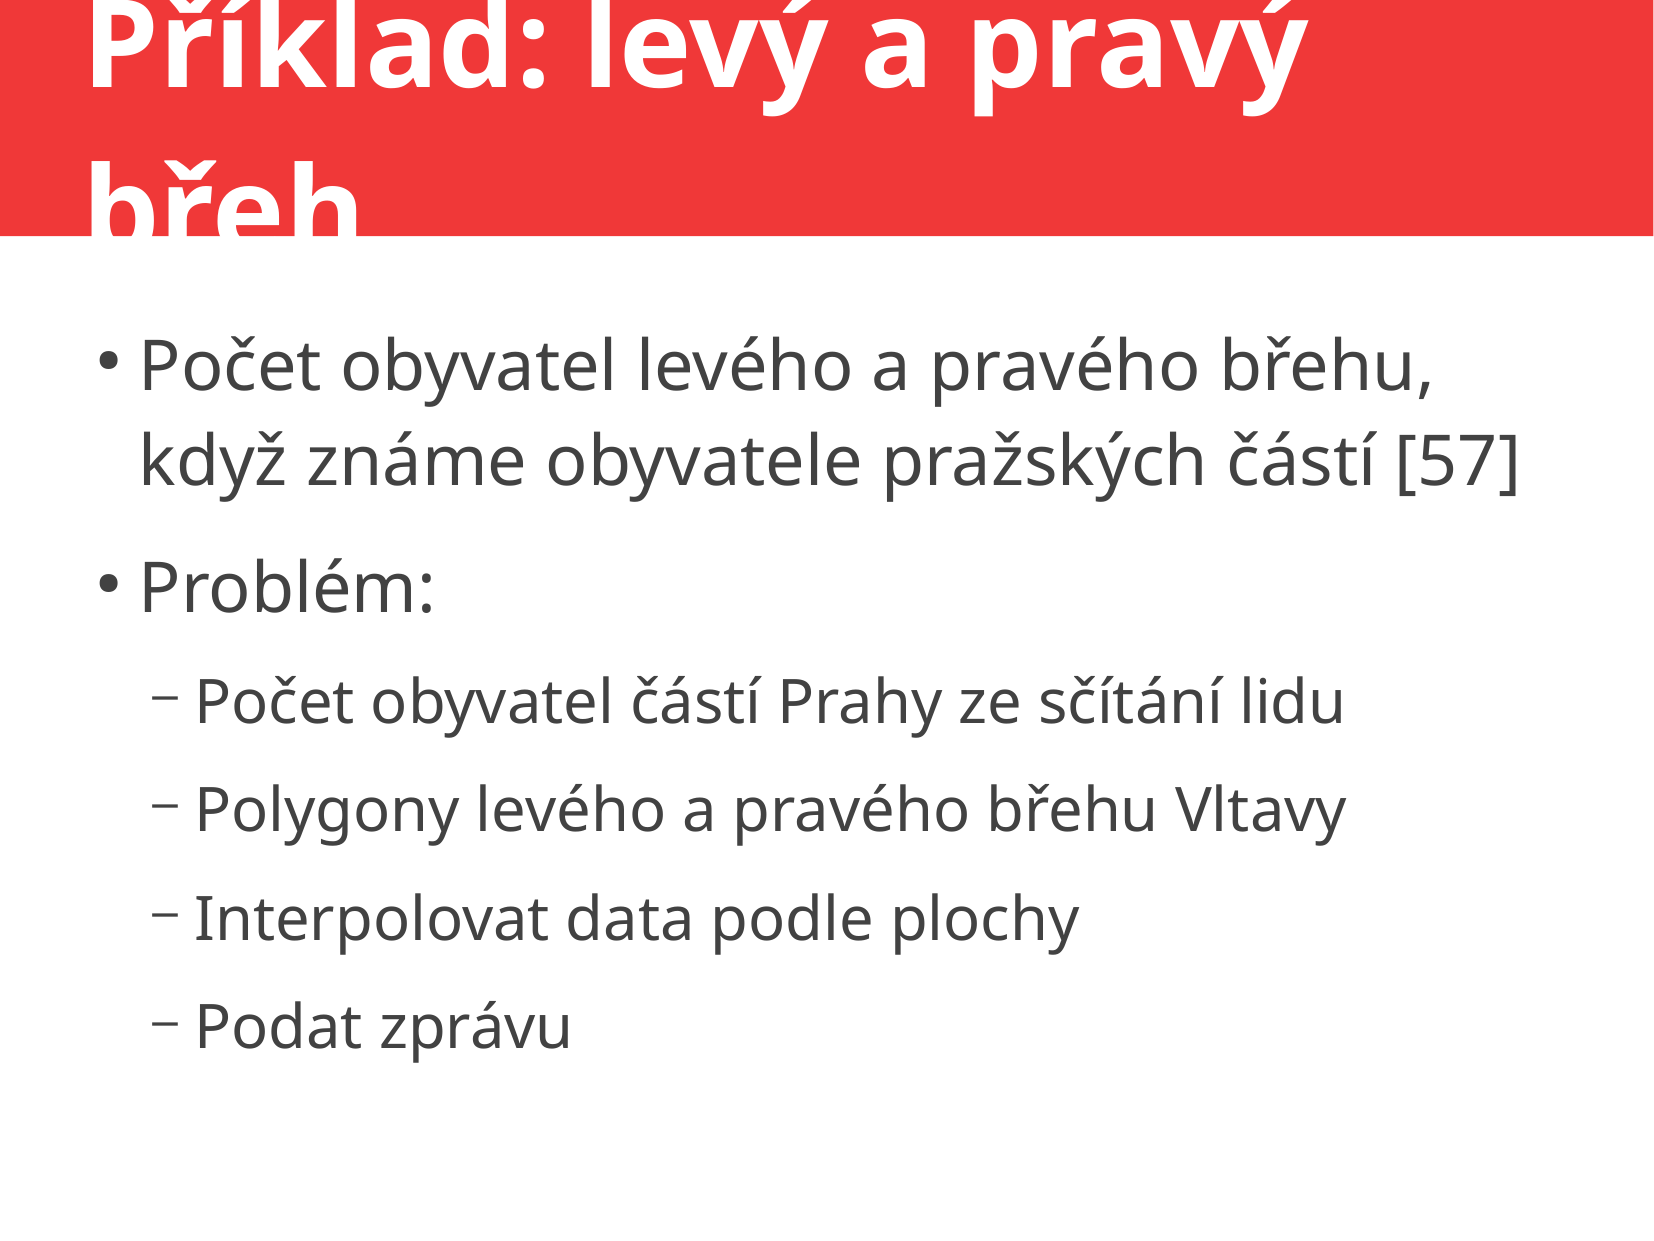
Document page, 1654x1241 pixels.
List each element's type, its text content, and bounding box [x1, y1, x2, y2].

title Příklad: levý a pravý břeh [82, 19, 1571, 227]
list Počet obyvatel levého a pravého břehu, když známe obyvatele pražských částí [57] Problém: Počet obyvatel částí Prahy ze sčítání lidu Polygony levého a pravého břehu Vltavy Interpolovat data podle plochy Podat zprávu [82, 314, 1563, 1080]
